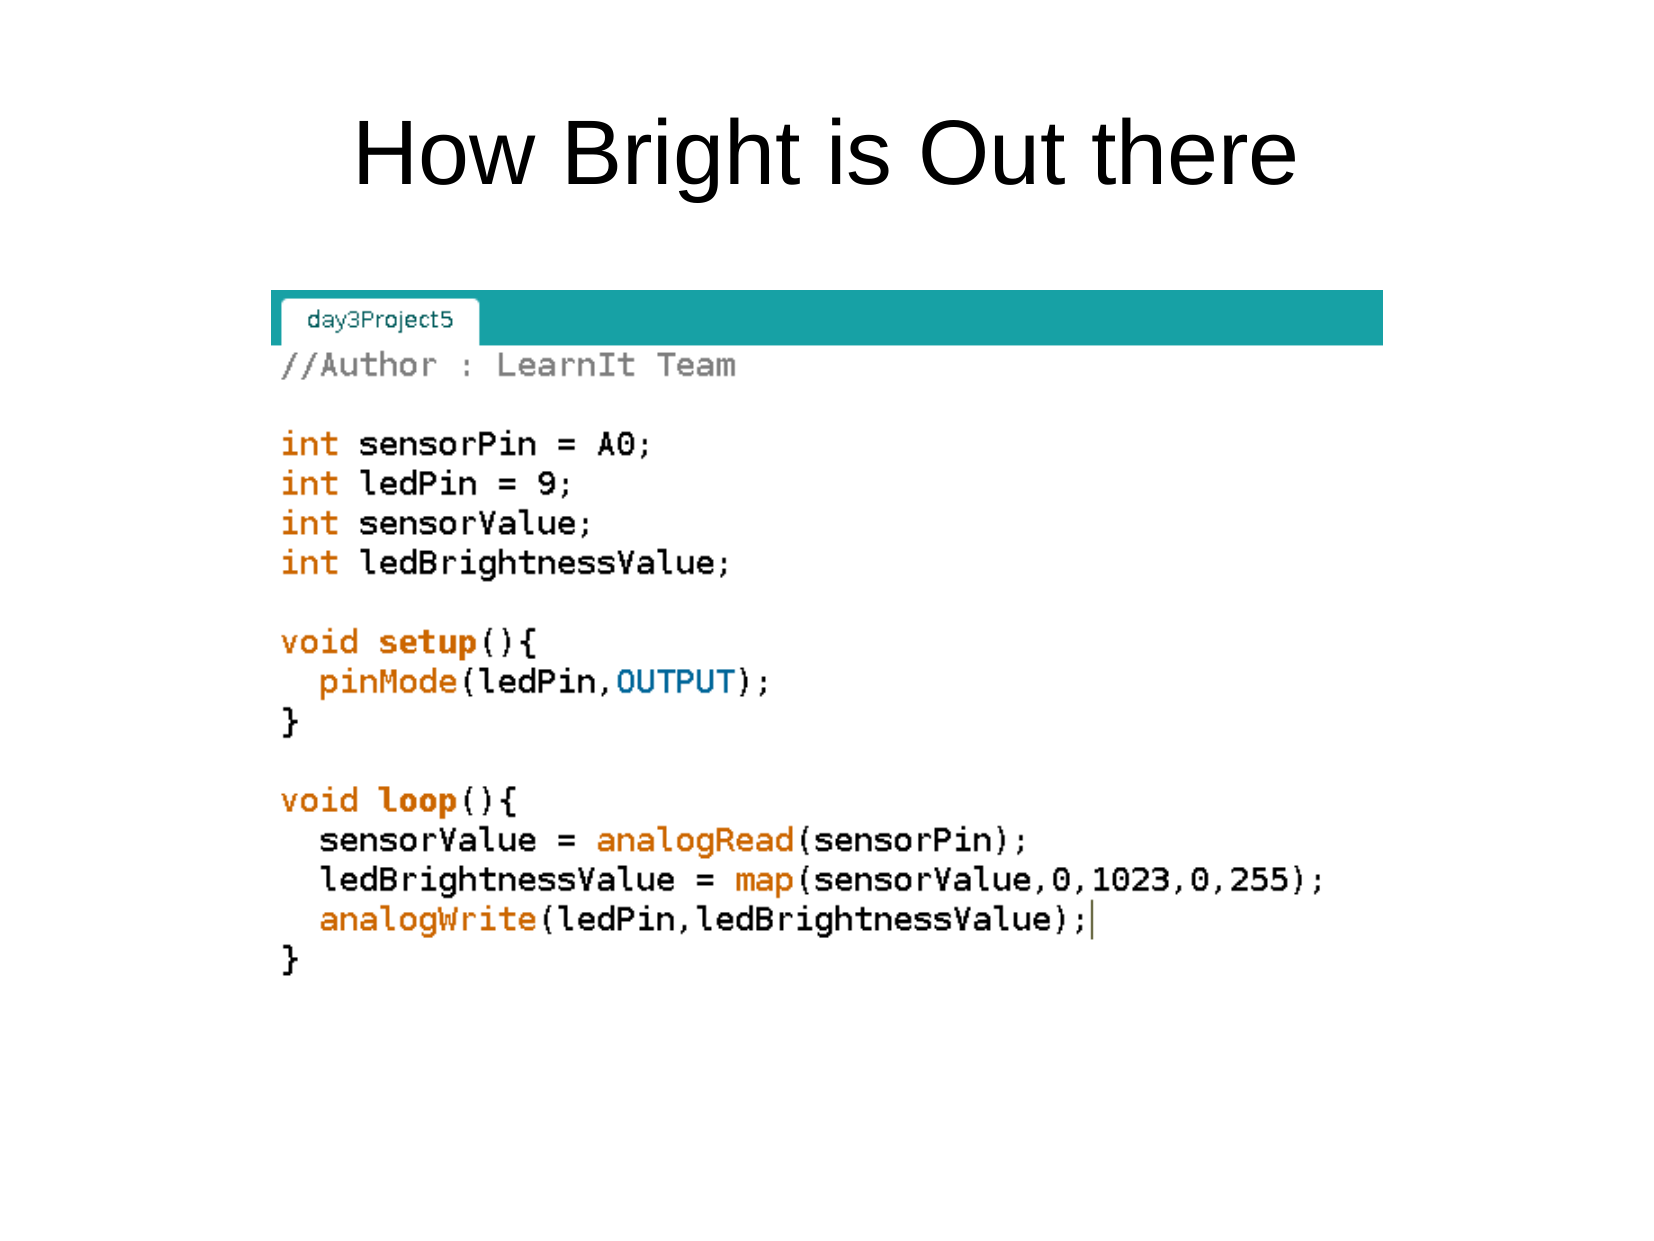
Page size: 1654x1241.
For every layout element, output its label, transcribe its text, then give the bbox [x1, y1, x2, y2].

picture [271, 290, 1383, 1010]
title How Bright is Out there [82, 49, 1571, 257]
